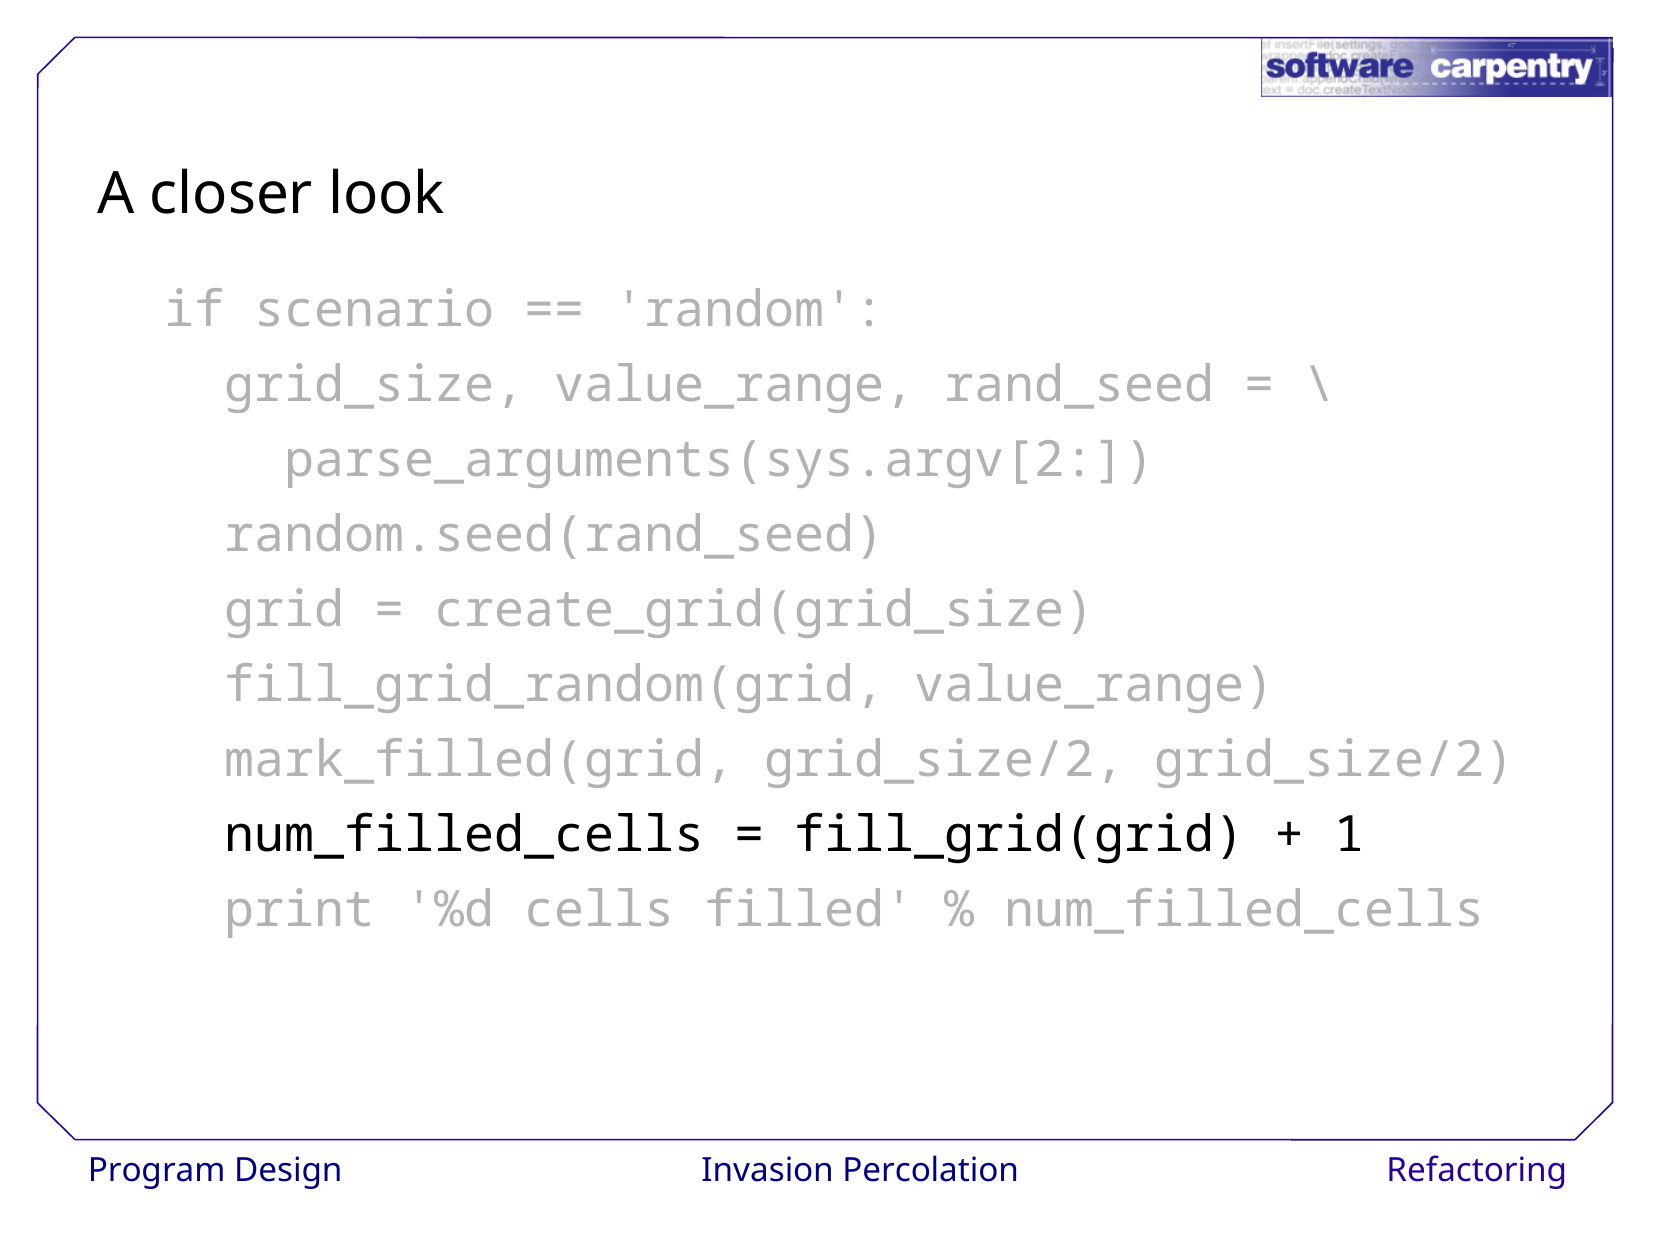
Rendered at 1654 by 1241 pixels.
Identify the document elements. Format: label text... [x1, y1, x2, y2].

picture [1261, 39, 1613, 97]
text_box if scenario == 'random': grid_size, value_range, rand_seed = \ parse_arguments(sys.argv[2:]) random.seed(rand_seed) grid = create_grid(grid_size) fill_grid_random(grid, value_range) mark_filled(grid, grid_size/2, grid_size/2) num_filled_cells = fill_grid(grid) + 1 print '%d cells filled' % num_filled_cells [89, 253, 1508, 1020]
text_box A closer look [82, 112, 610, 233]
